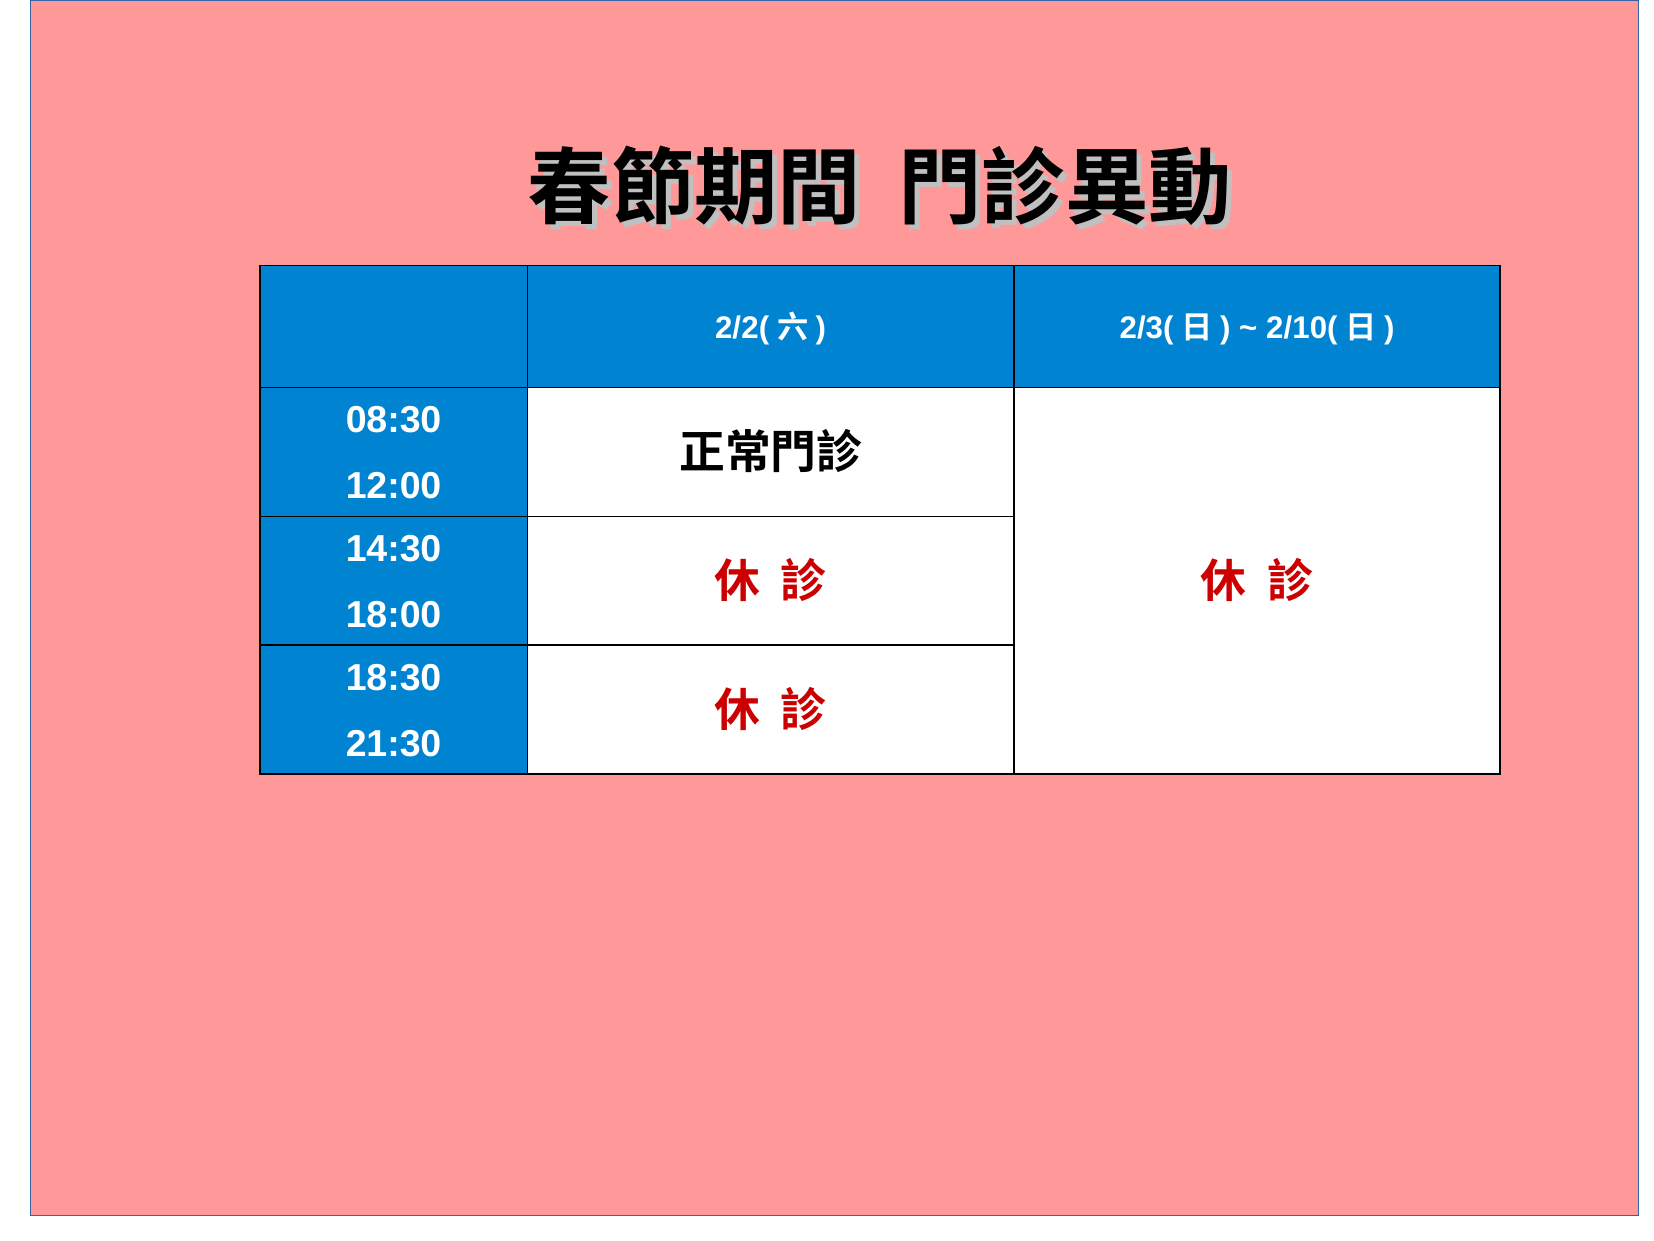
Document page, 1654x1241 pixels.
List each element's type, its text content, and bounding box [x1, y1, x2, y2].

table_cell 休 診 [1015, 388, 1499, 773]
table_header 2/2(六) [528, 266, 1013, 387]
table_cell 08:30 12:00 [261, 388, 527, 516]
table_cell 14:30 18:00 [261, 517, 527, 644]
table_cell 休 診 [528, 517, 1013, 644]
title 春節期間 門診異動 [259, 112, 1501, 261]
table_header [261, 266, 527, 387]
table_cell 18:30 21:30 [261, 646, 527, 773]
table_cell 休 診 [528, 646, 1013, 773]
table_cell 正常門診 [528, 388, 1013, 516]
text_box [30, 0, 1639, 1216]
table_header 2/3(日) ~ 2/10(日) [1015, 266, 1499, 387]
